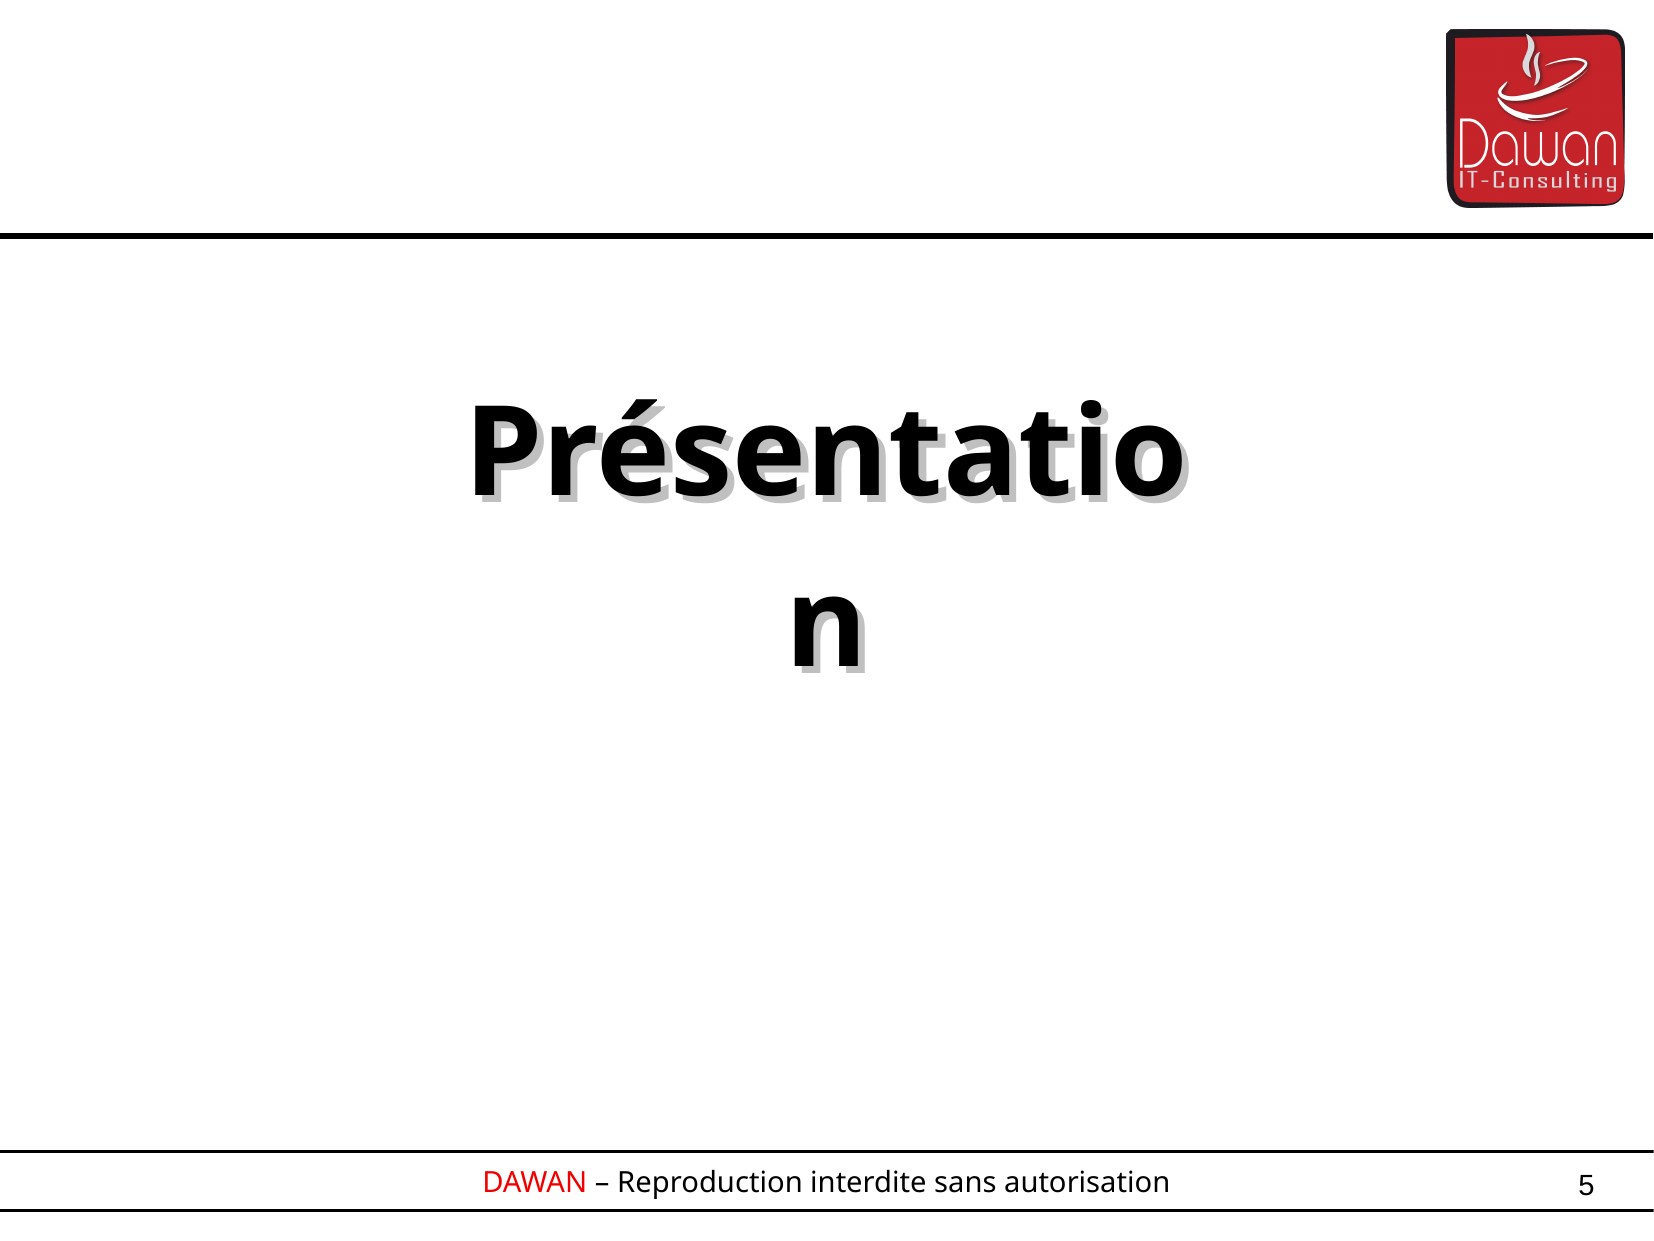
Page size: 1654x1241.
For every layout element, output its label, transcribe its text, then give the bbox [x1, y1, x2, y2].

text_box Présentation [428, 354, 1226, 532]
picture [1446, 29, 1625, 208]
